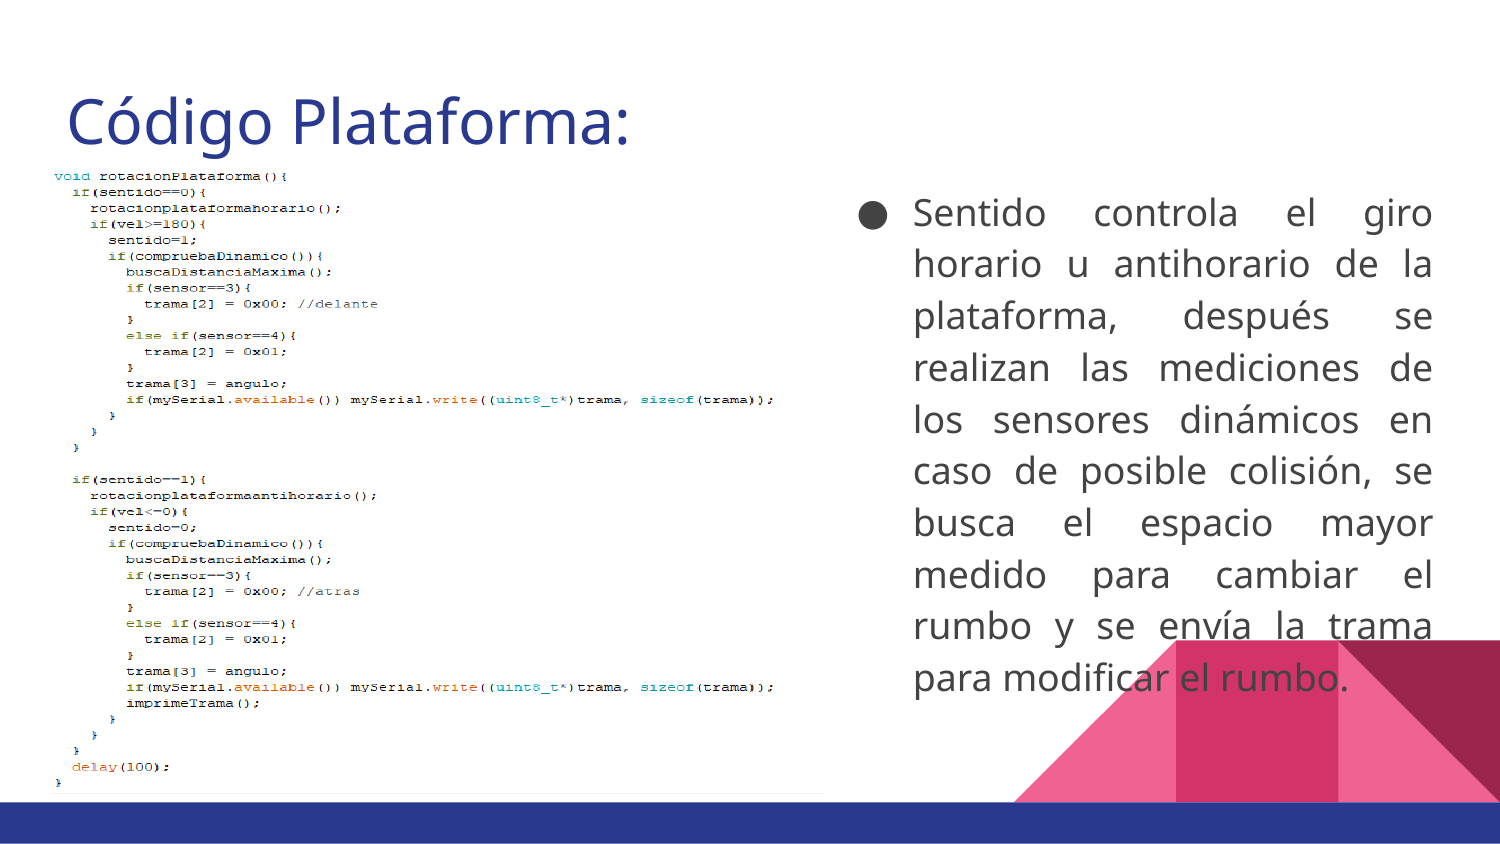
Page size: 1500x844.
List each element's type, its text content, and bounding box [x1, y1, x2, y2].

title Código Plataforma: [51, 67, 1449, 166]
picture [51, 166, 823, 794]
list Sentido controla el giro horario u antihorario de la plataforma, después se realizan las mediciones de los sensores dinámicos en caso de posible colisión, se busca el espacio mayor medido para cambiar el rumbo y se envía la trama para modificar el rumbo. [823, 166, 1449, 702]
